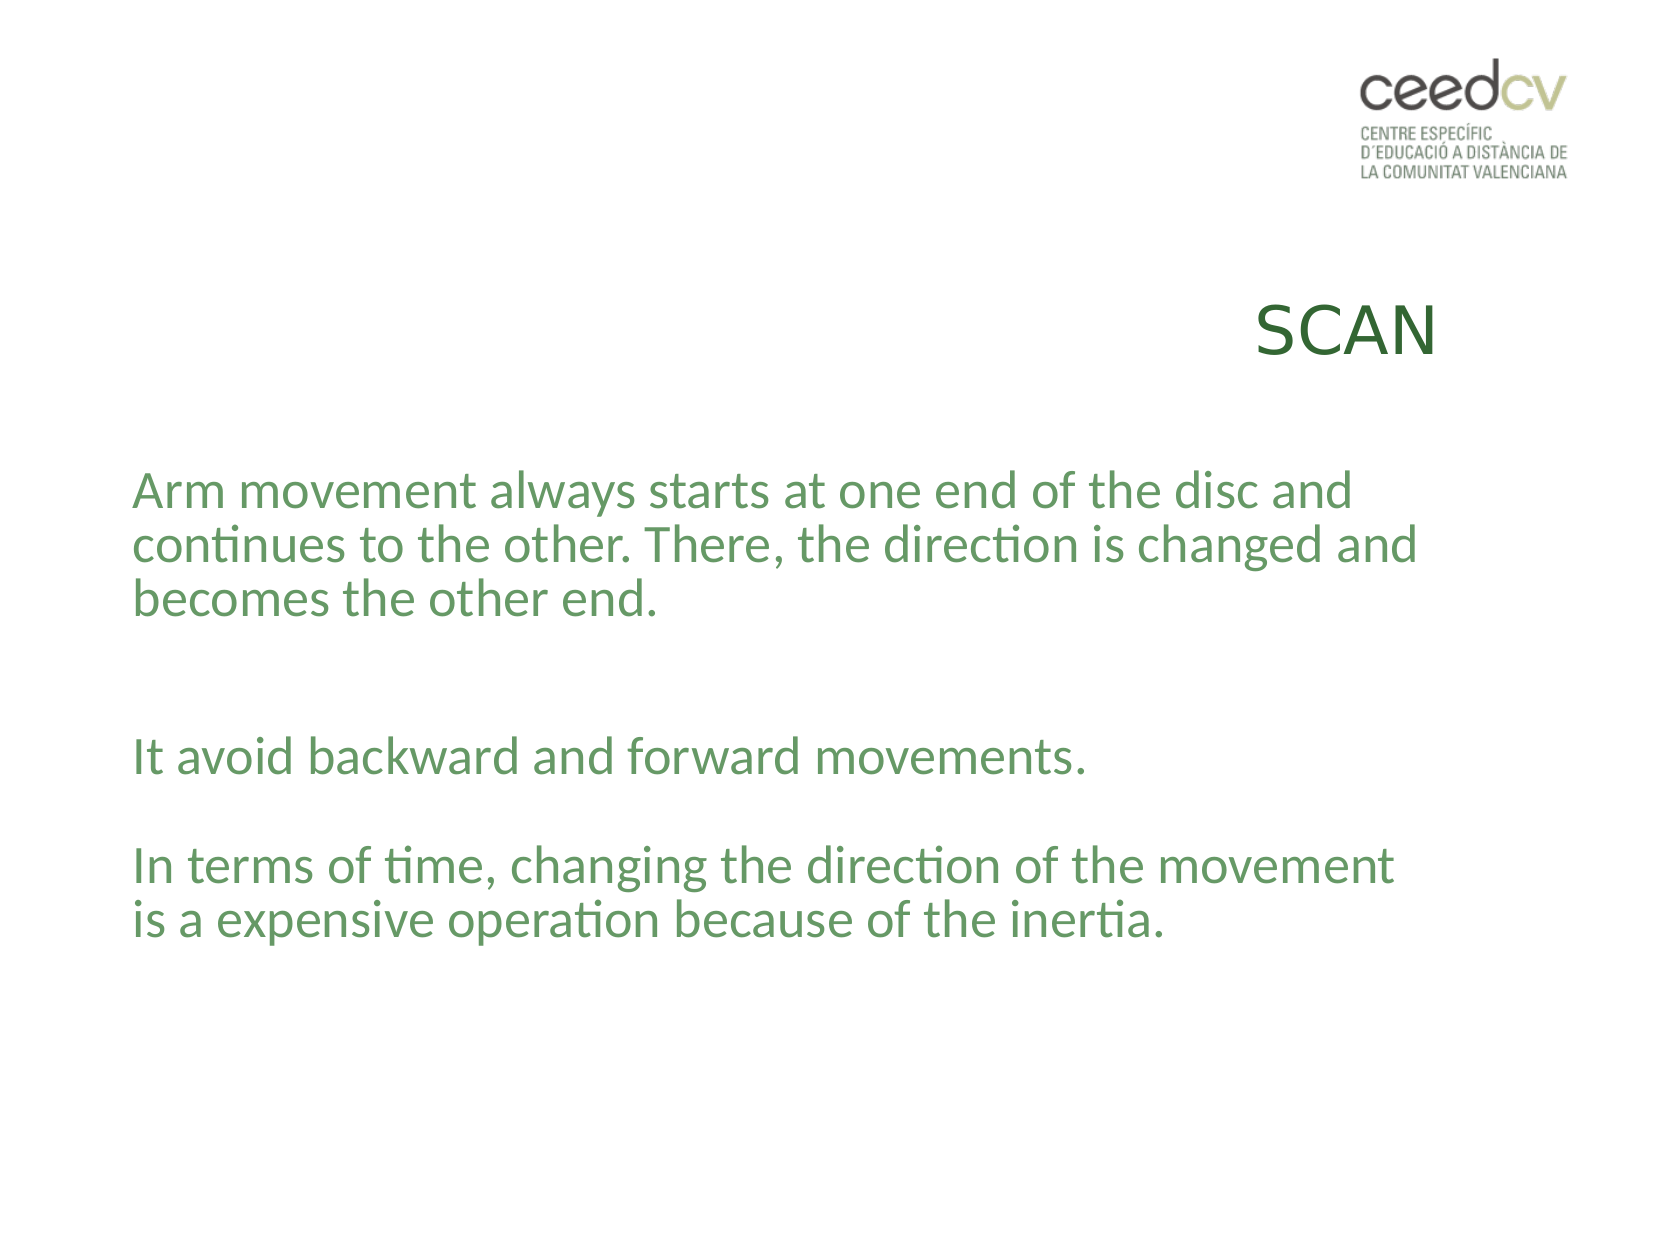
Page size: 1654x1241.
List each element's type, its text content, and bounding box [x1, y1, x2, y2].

text_box It avoid backward and forward movements. In terms of time, changing the direction of the movement is a expensive operation because of the inertia. [118, 726, 1453, 1057]
text_box Arm movement always starts at one end of the disc and continues to the other. There, the direction is changed and becomes the other end. [118, 460, 1453, 726]
text_box SCAN [1240, 285, 1489, 390]
picture [1342, 48, 1585, 189]
